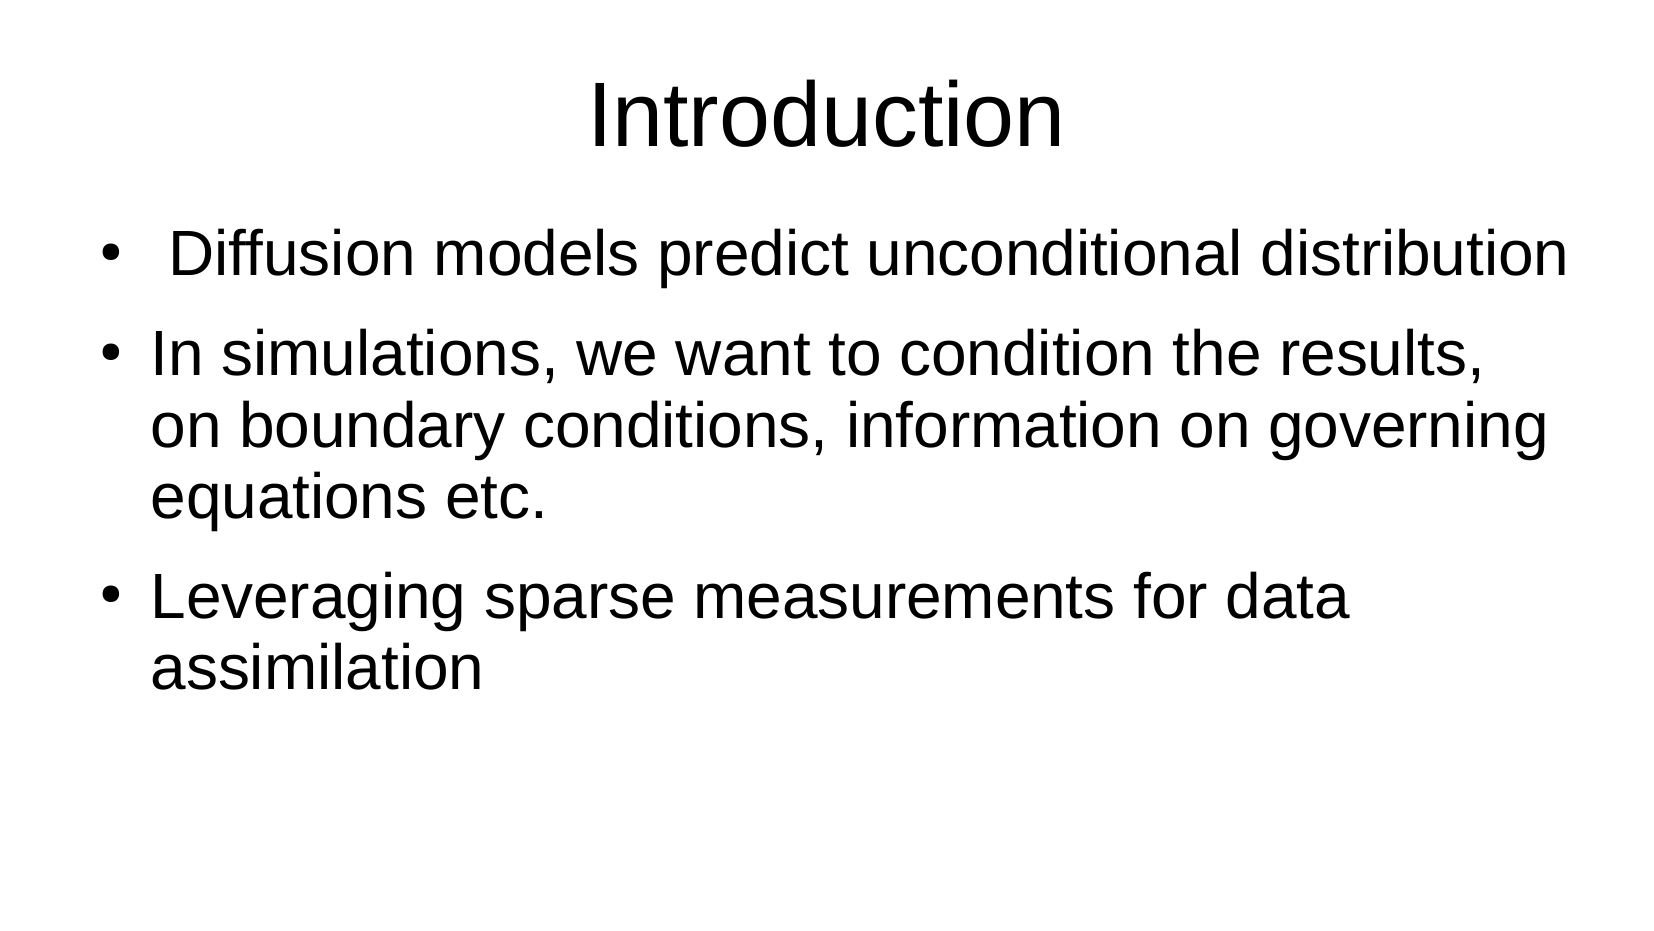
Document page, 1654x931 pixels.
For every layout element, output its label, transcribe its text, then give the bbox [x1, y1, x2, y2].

list Diffusion models predict unconditional distribution In simulations, we want to condition the results, on boundary conditions, information on governing equations etc. Leveraging sparse measurements for data assimilation [82, 217, 1571, 758]
title Introduction [82, 37, 1571, 193]
